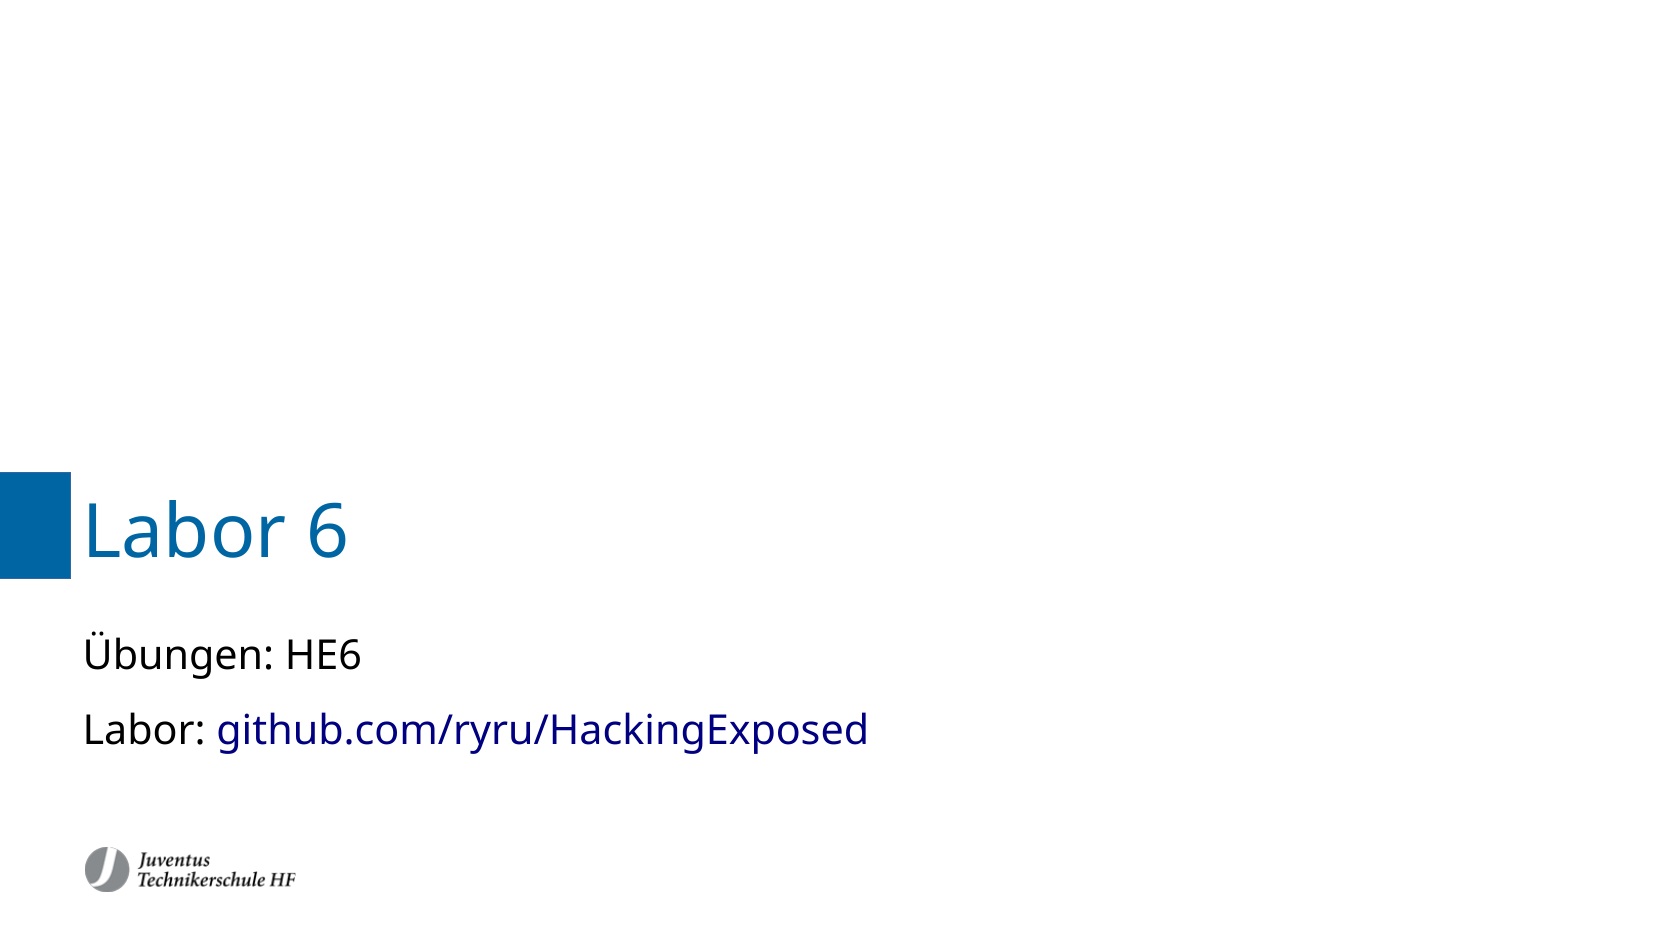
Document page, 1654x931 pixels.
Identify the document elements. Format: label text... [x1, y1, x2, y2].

picture [85, 847, 296, 892]
title Labor 6 [82, 450, 1571, 606]
list Übungen: HE6 Labor: github.com/ryru/HackingExposed [82, 625, 1571, 758]
